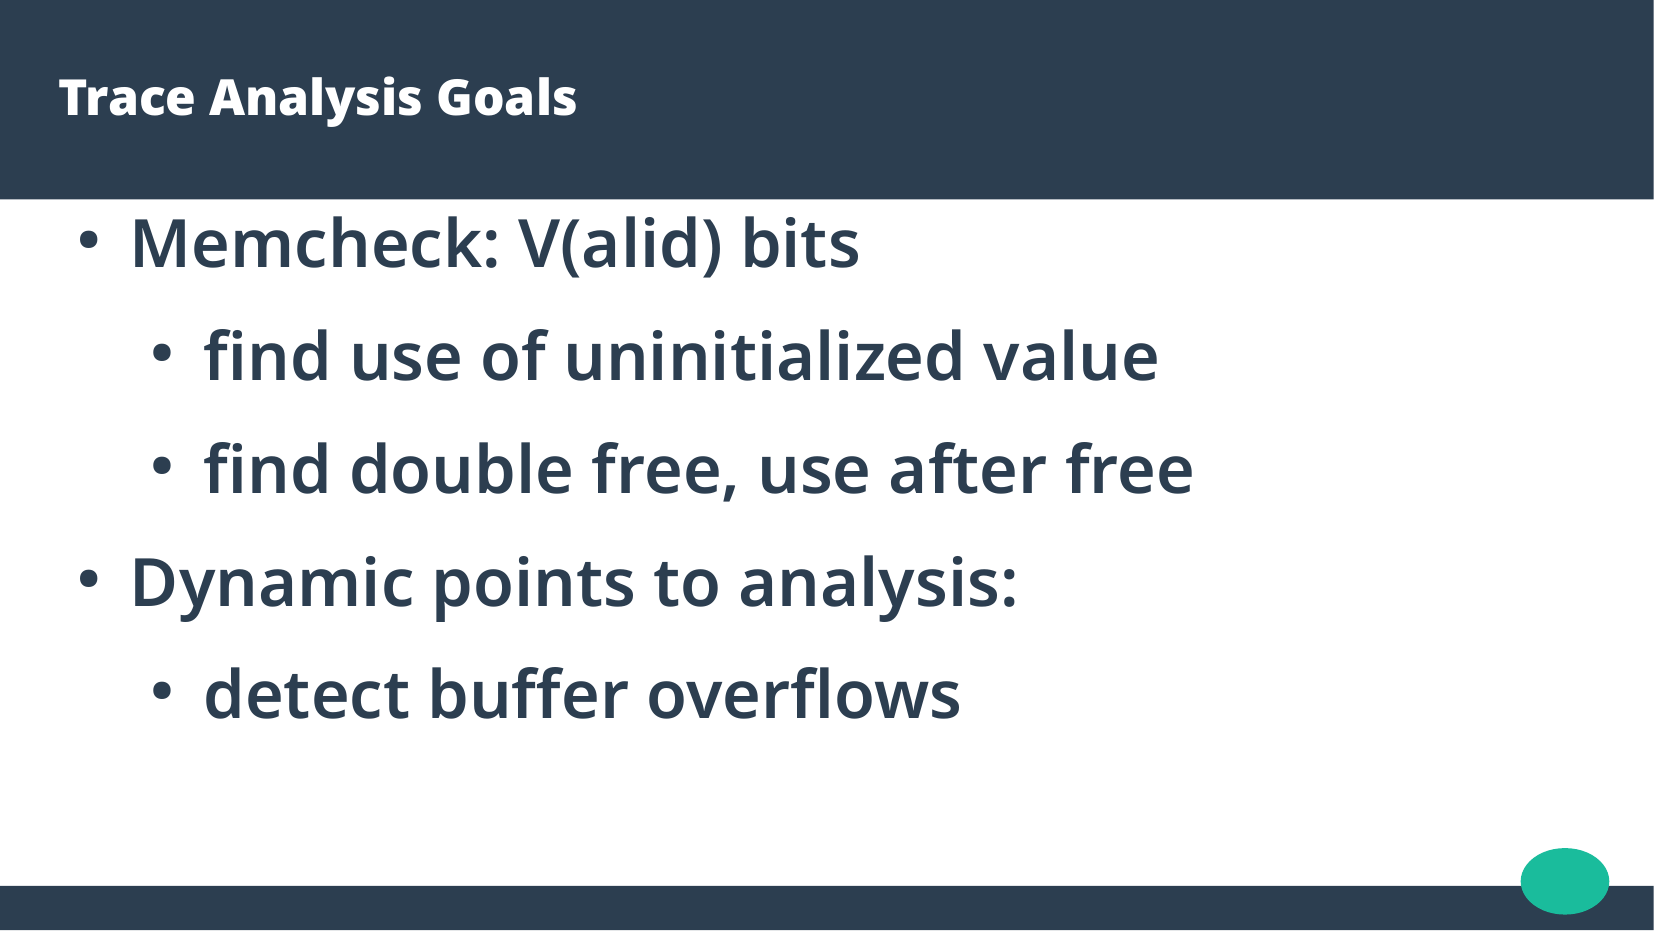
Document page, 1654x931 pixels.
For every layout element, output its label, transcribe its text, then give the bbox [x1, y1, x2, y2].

list Memcheck: V(alid) bits find use of uninitialized value find double free, use after free Dynamic points to analysis: detect buffer overflows [59, 196, 1595, 817]
title Trace Analysis Goals [59, 37, 1595, 155]
